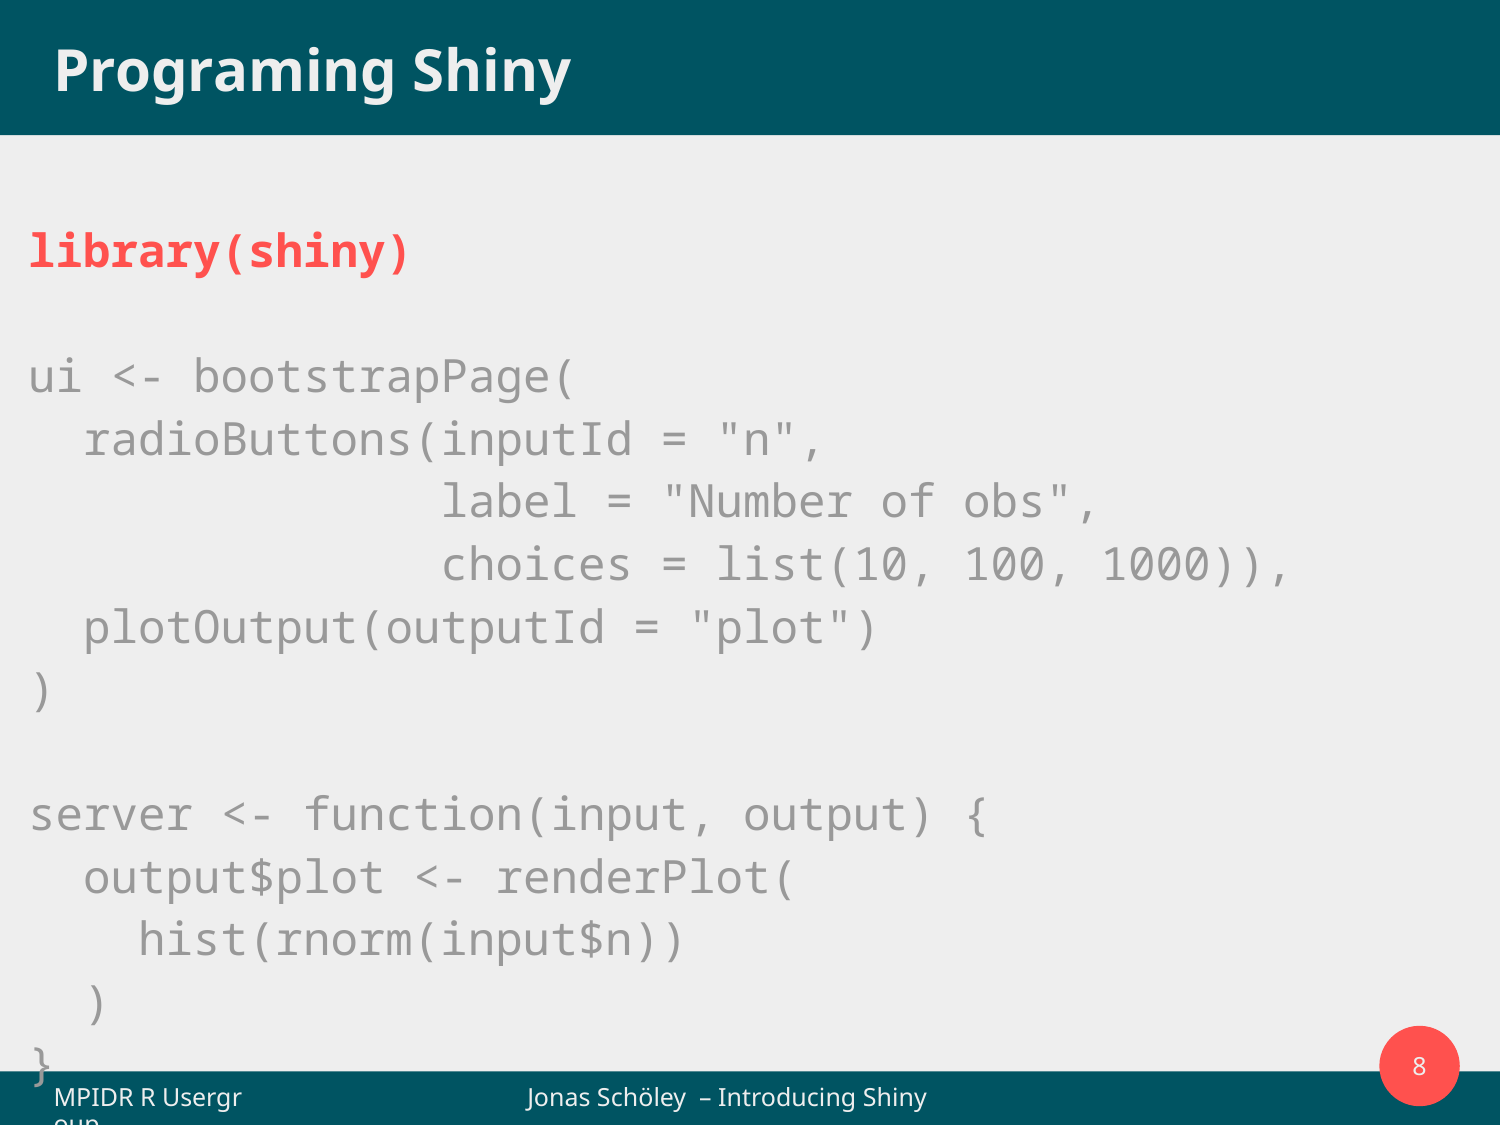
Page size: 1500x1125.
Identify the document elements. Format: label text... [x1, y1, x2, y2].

text_box library(shiny) ui <- bootstrapPage( radioButtons(inputId = "n", label = "Number of obs", choices = list(10, 100, 1000)), plotOutput(outputId = "plot") ) server <- function(input, output) { output$plot <- renderPlot( hist(rnorm(input$n)) ) } shinyApp(ui = ui, server = server) [13, 211, 1484, 959]
title Programing Shiny [53, 0, 1447, 141]
